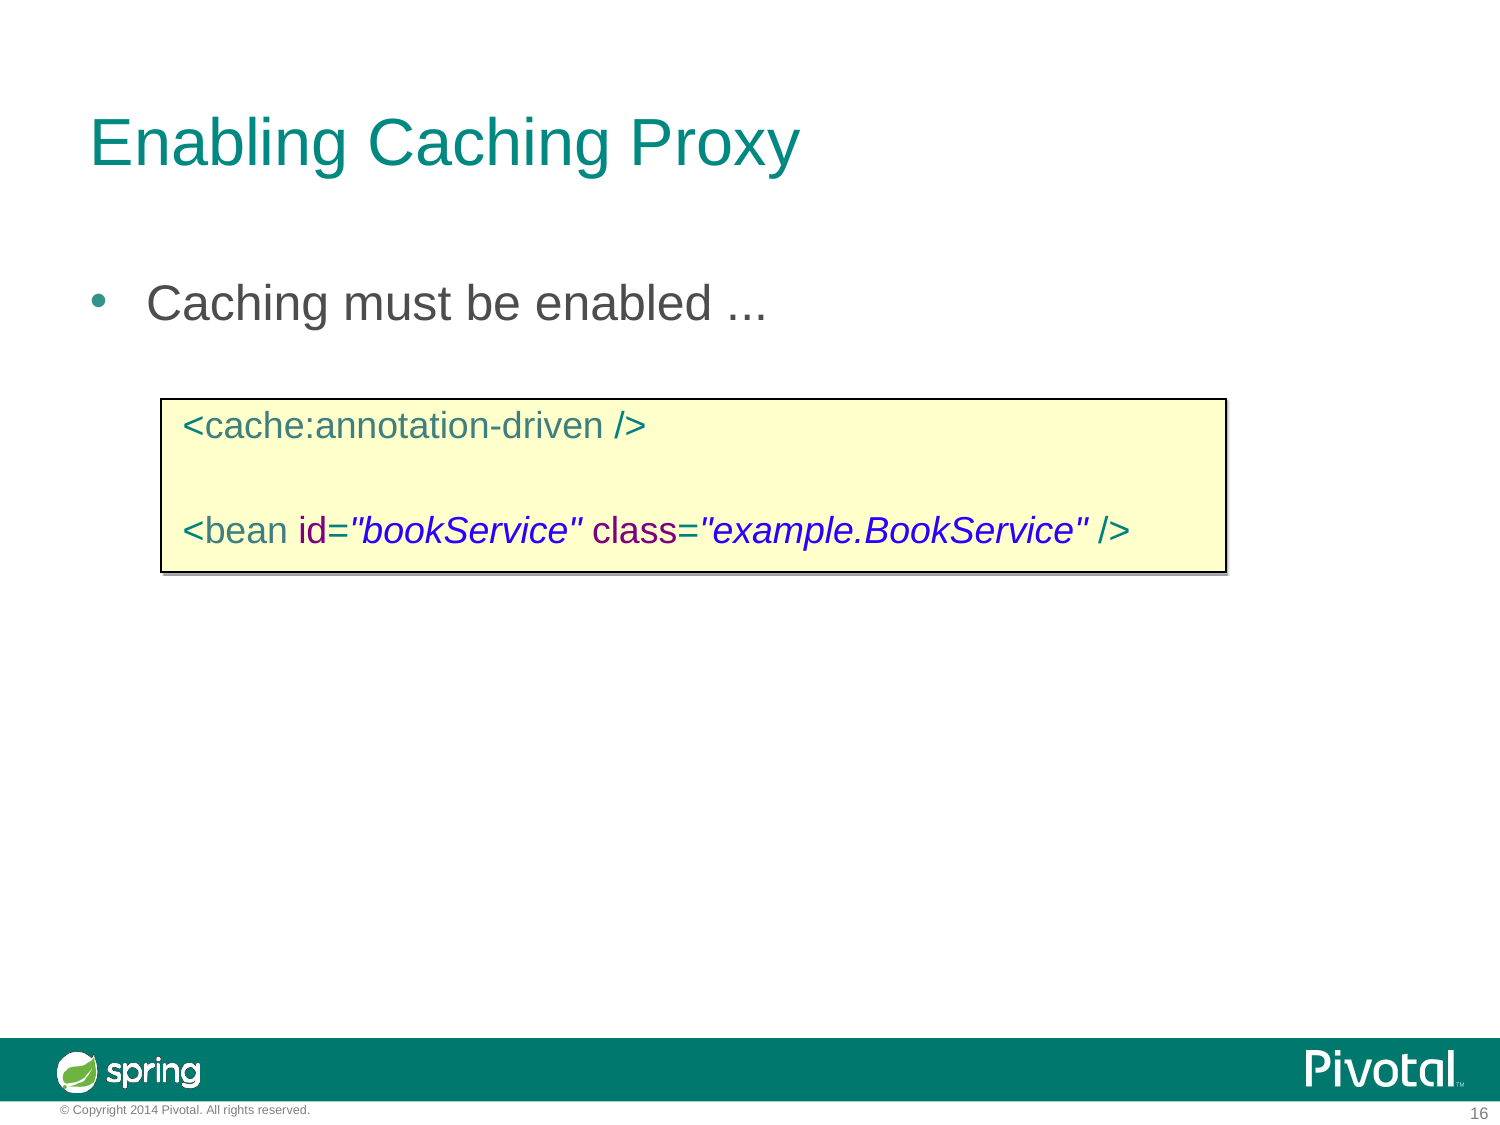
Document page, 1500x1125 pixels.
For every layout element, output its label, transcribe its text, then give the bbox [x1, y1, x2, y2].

picture [1306, 1050, 1464, 1087]
text_box <cache:annotation-driven /> <bean id="bookService" class="example.BookService" /> [161, 398, 1227, 573]
title Enabling Caching Proxy [75, 45, 1426, 233]
list Caching must be enabled ... [75, 262, 1426, 1005]
picture [32, 1041, 210, 1103]
